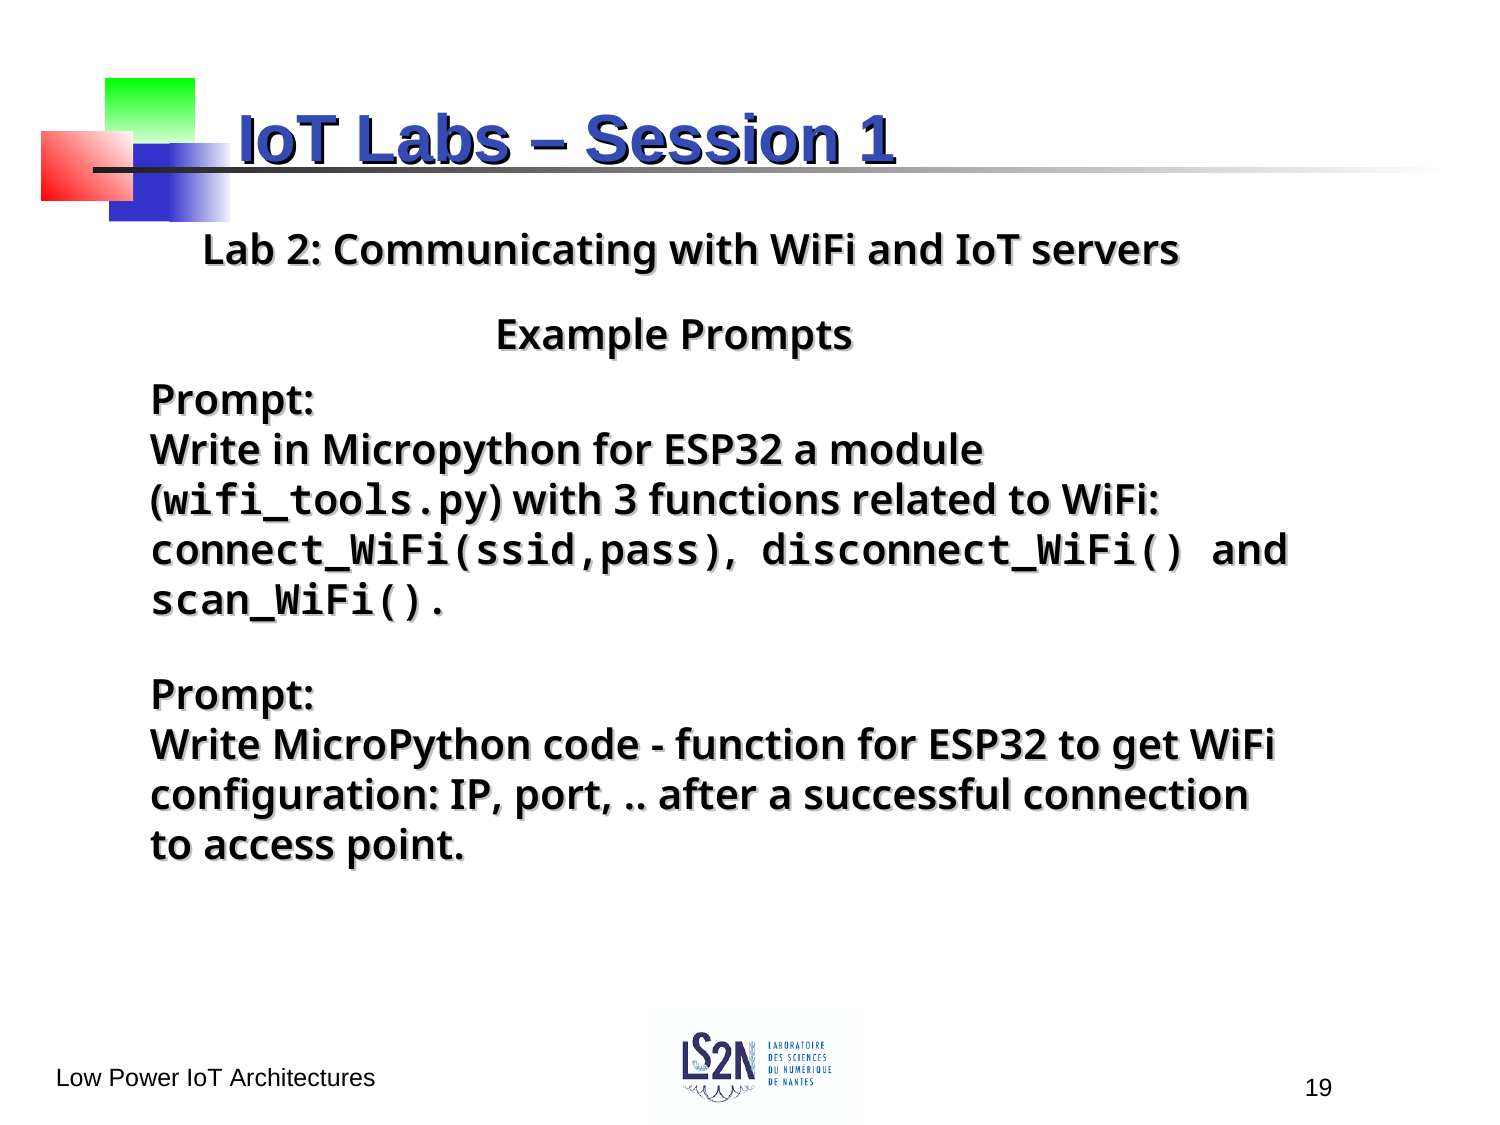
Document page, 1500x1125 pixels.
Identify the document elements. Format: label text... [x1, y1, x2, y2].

text_box Lab 2: Communicating with WiFi and IoT servers [186, 215, 1366, 286]
text_box Example Prompts [480, 299, 886, 365]
title IoT Labs – Session 1 [87, 86, 976, 183]
text_box Prompt: Write MicroPython code - function for ESP32 to get WiFi configuration: IP, port, .. after a successful connection to access point. [135, 660, 1314, 875]
text_box Prompt: Write in Micropython for ESP32 a module (wifi_tools.py) with 3 functions related to WiFi: connect_WiFi(ssid,pass), disconnect_WiFi() and scan_WiFi(). [135, 365, 1314, 631]
picture [651, 1009, 862, 1125]
